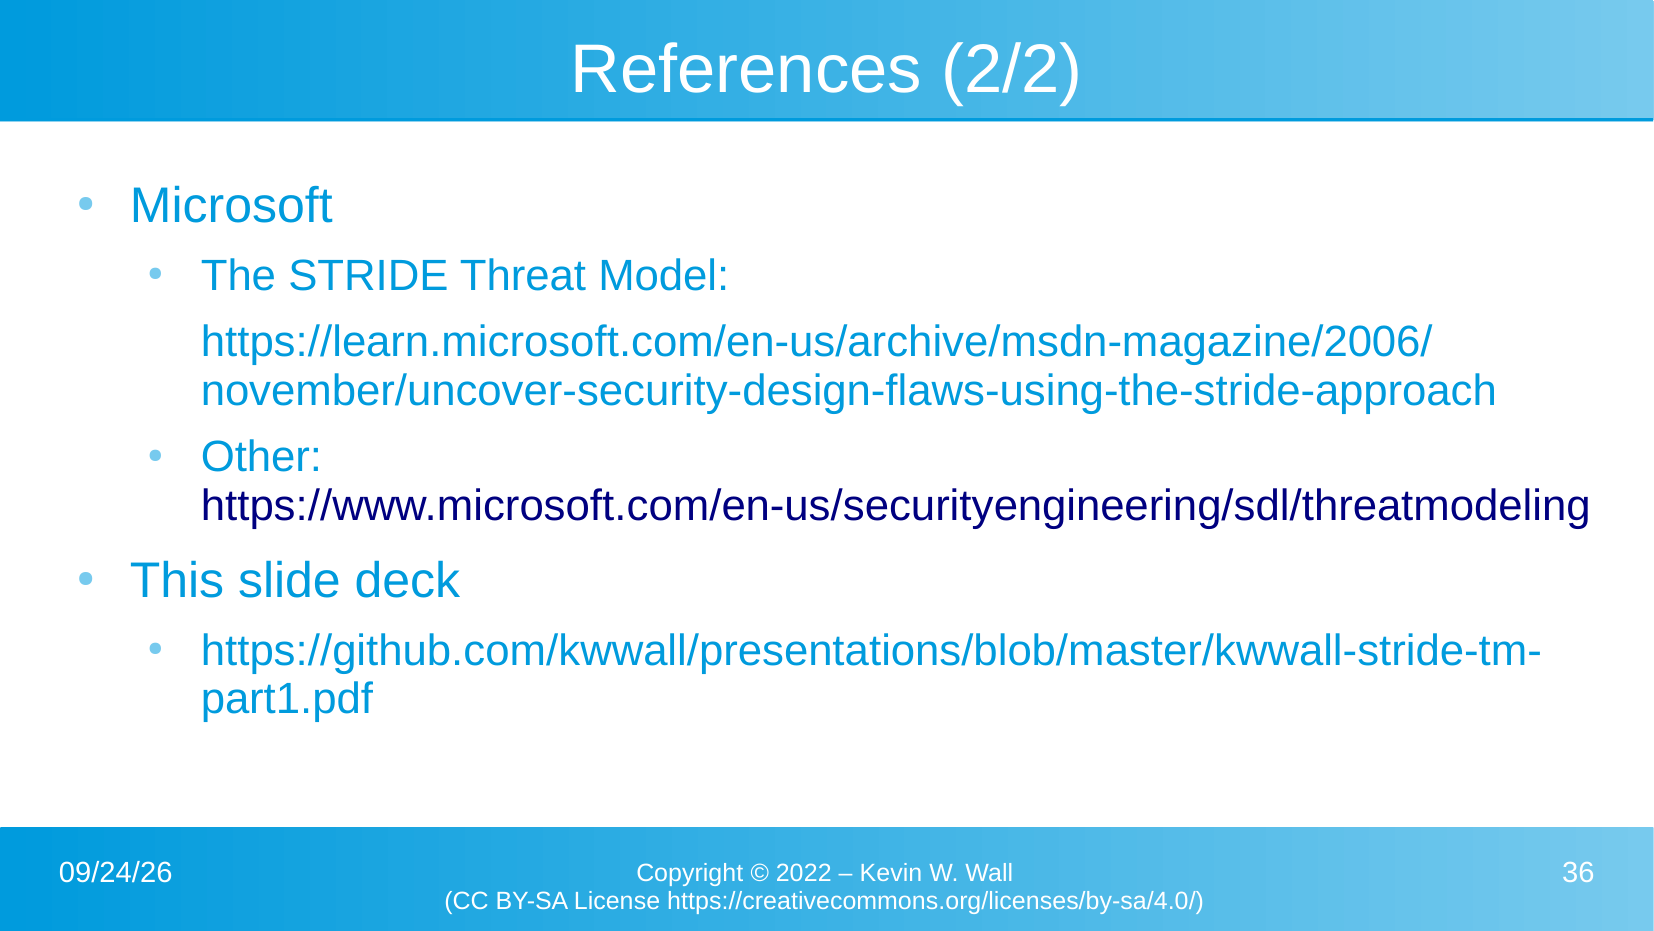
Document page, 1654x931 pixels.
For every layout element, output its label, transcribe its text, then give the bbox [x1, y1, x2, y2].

list Microsoft The STRIDE Threat Model: https://learn.microsoft.com/en-us/archive/msdn-magazine/2006/november/uncover-security-design-flaws-using-the-stride-approach Other:https://www.microsoft.com/en-us/securityengineering/sdl/threatmodeling This slide deck https://github.com/kwwall/presentations/blob/master/kwwall-stride-tm-part1.pdf [59, 177, 1595, 768]
title References (2/2) [59, 29, 1595, 108]
